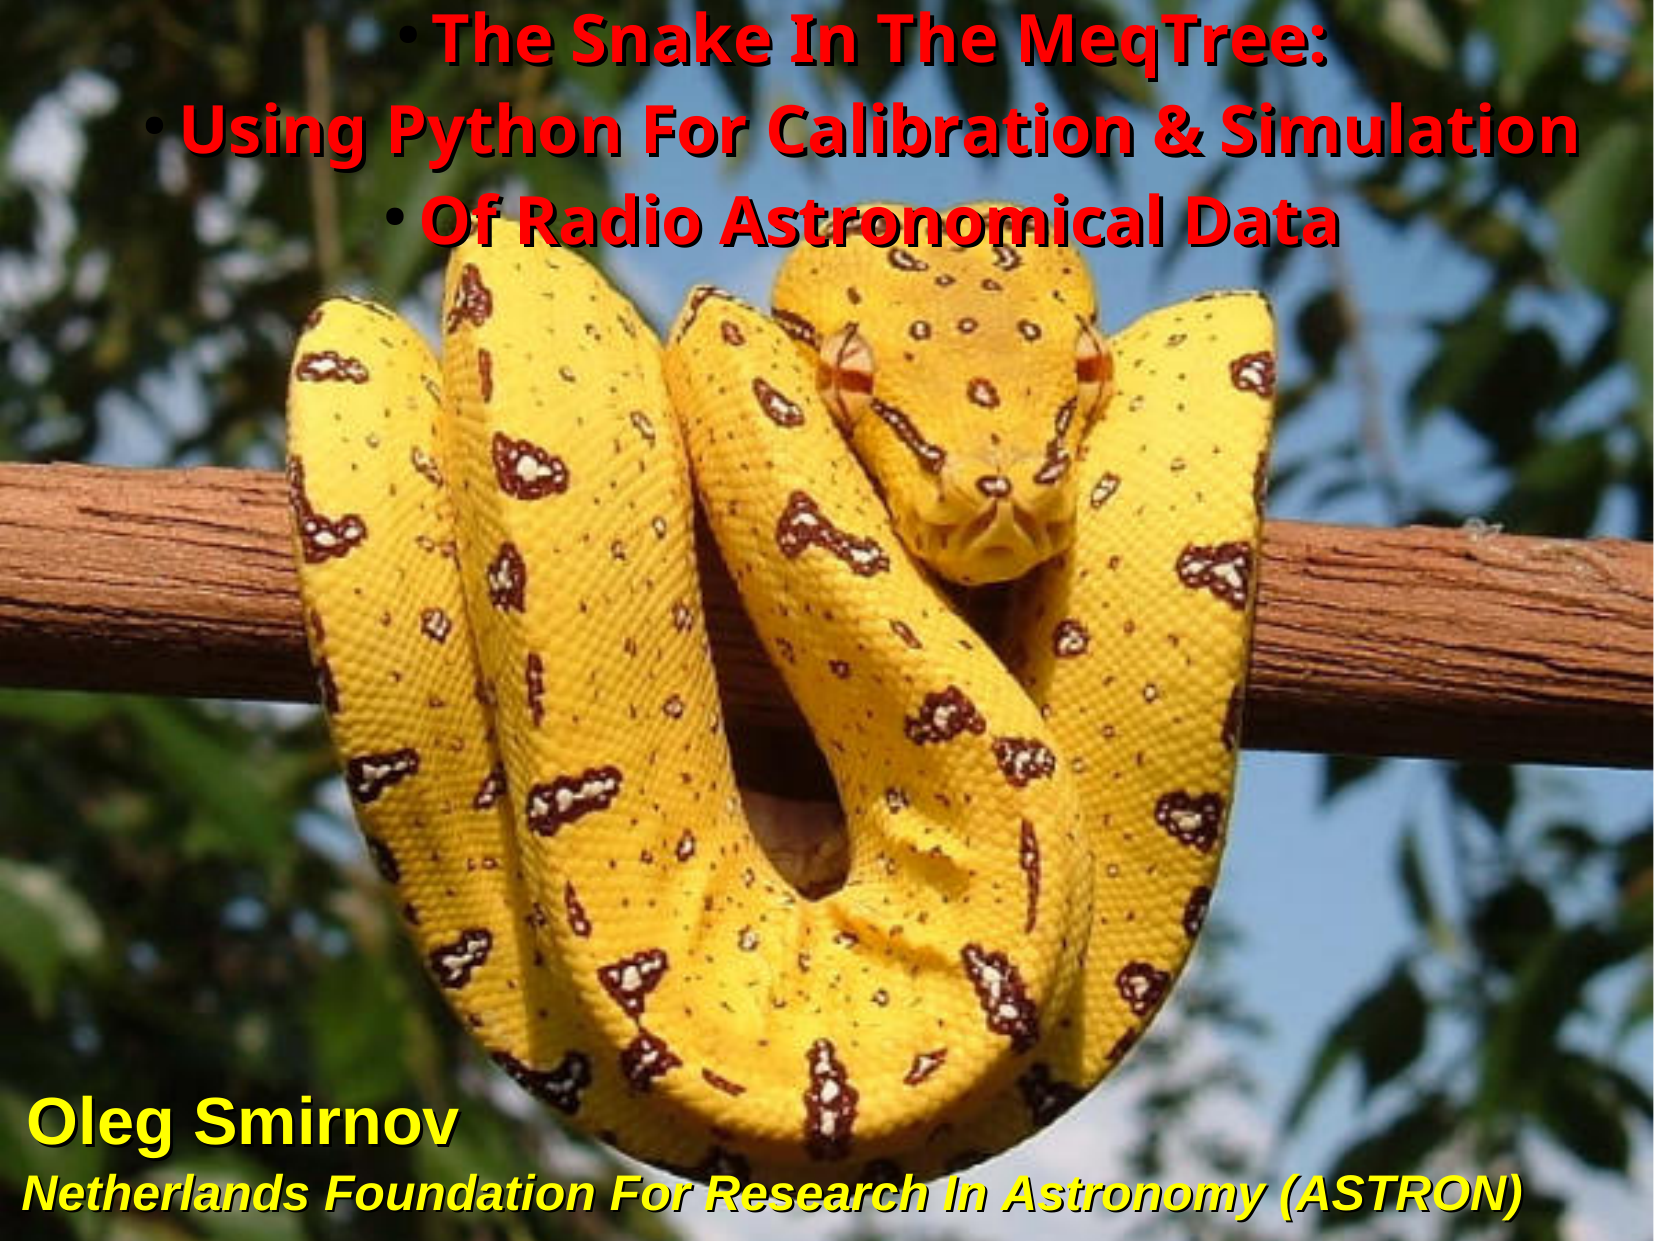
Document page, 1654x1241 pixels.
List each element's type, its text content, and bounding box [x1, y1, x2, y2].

text_box Netherlands Foundation For Research In Astronomy (ASTRON) [21, 1164, 1633, 1221]
subtitle The Snake In The MeqTree: Using Python For Calibration & Simulation Of Radio Astronomical Data [0, 0, 1654, 259]
picture [0, 259, 1654, 1241]
text_box Oleg Smirnov [26, 1079, 1622, 1164]
